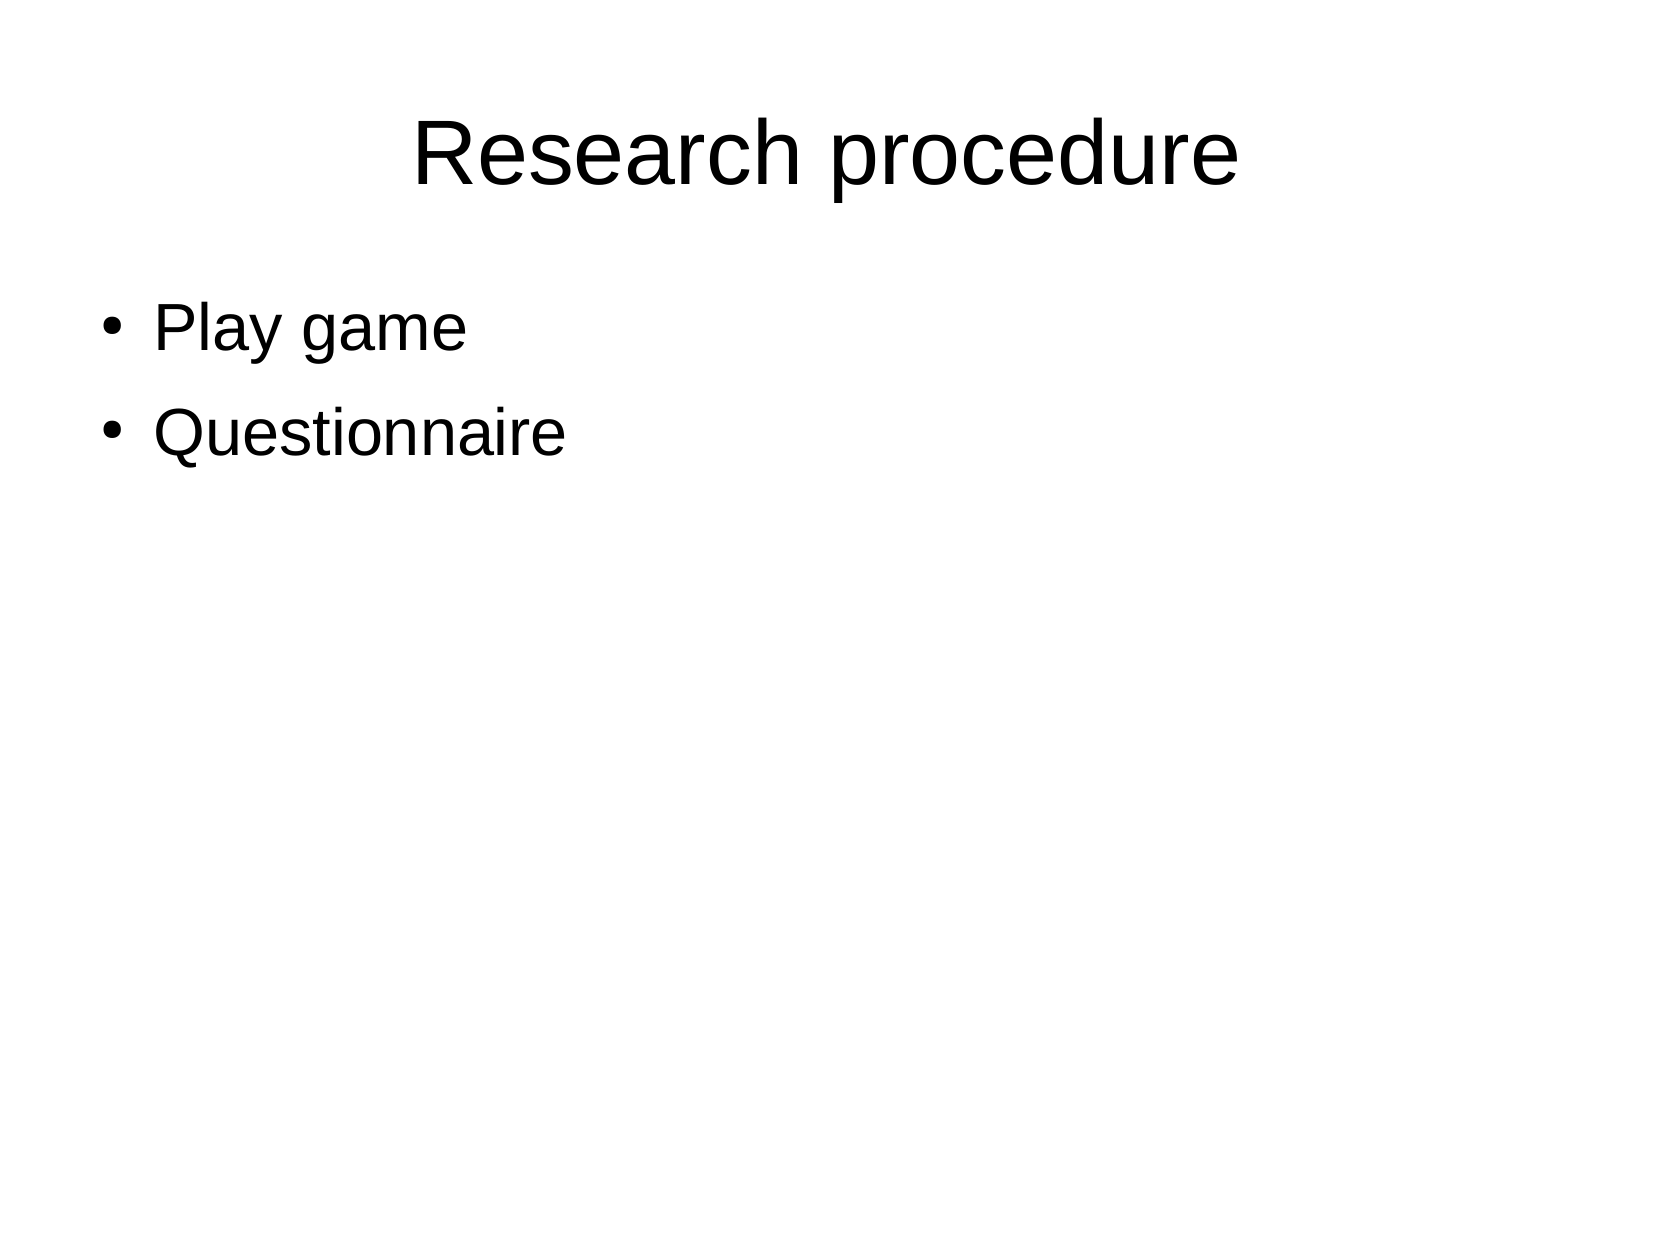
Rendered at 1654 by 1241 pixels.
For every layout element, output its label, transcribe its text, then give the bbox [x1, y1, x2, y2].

title Research procedure [82, 49, 1571, 257]
list Play game Questionnaire [82, 290, 1571, 1010]
